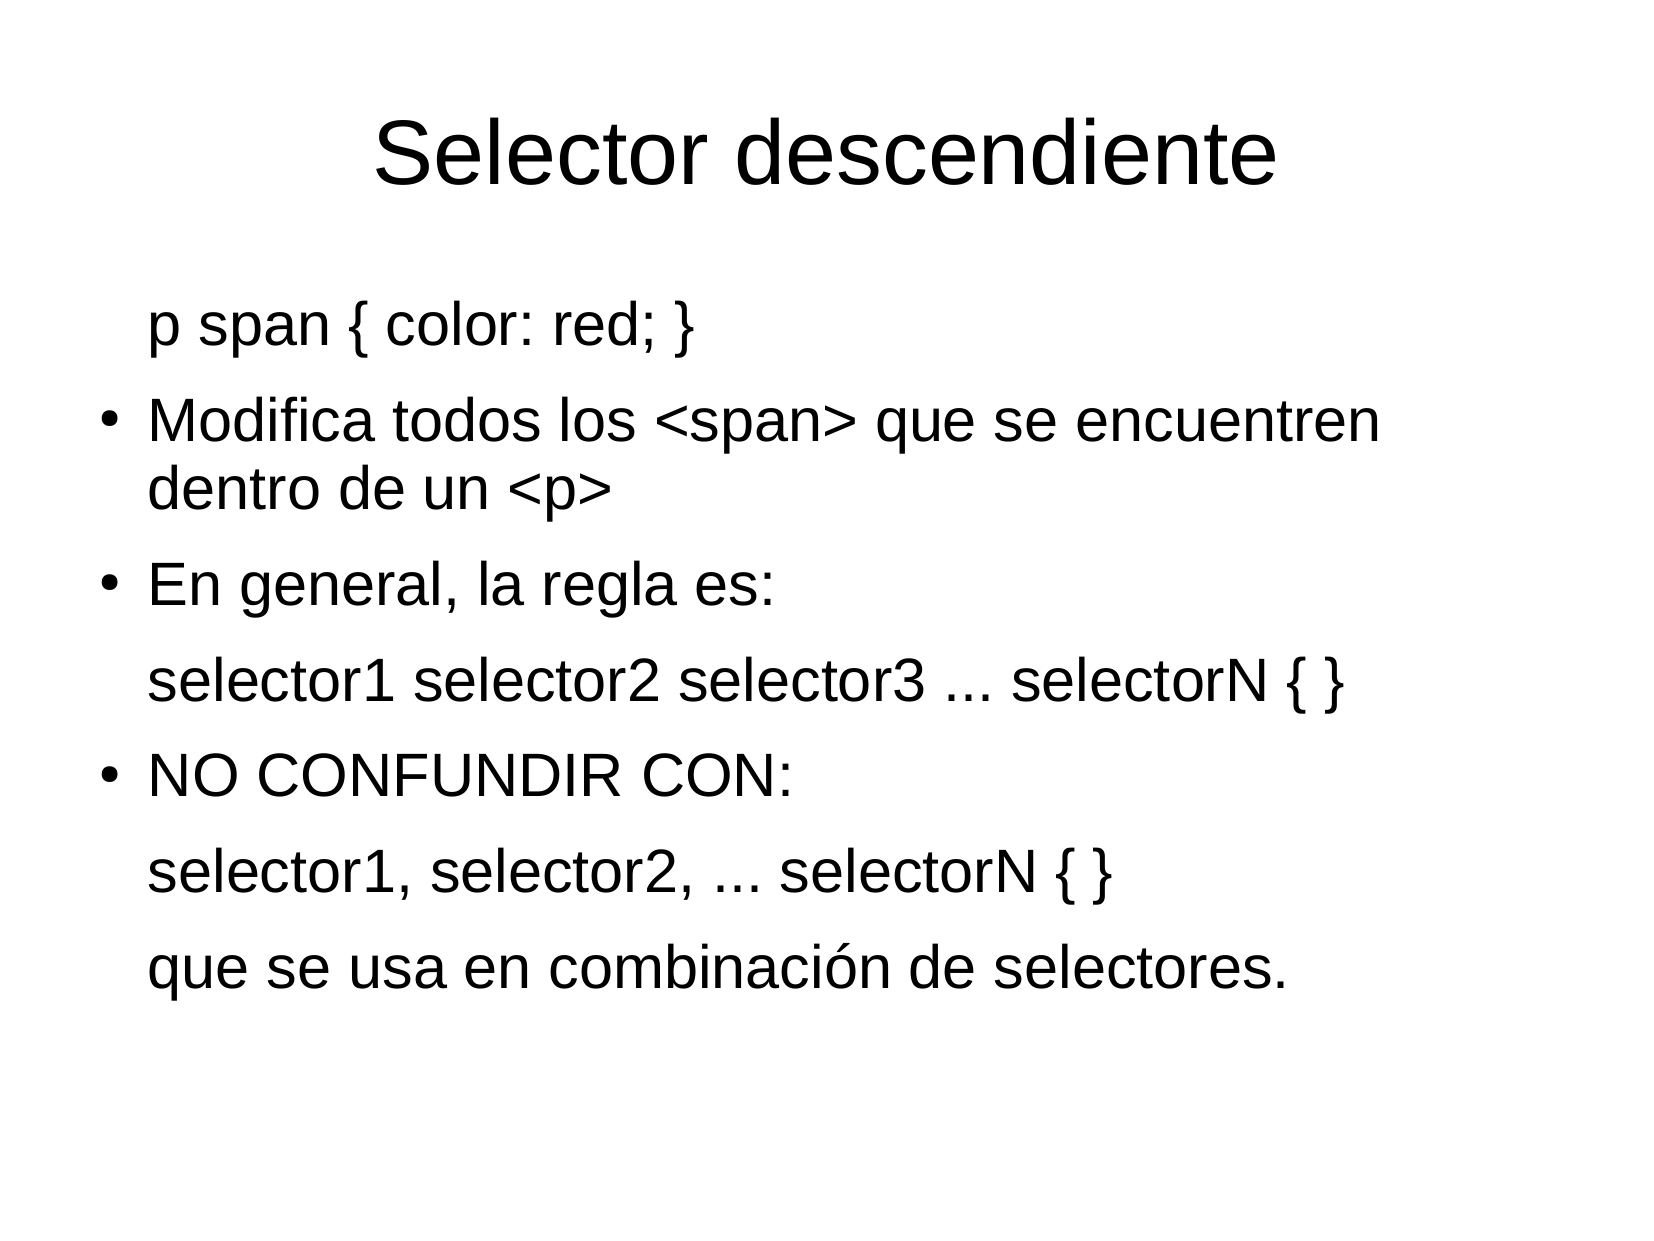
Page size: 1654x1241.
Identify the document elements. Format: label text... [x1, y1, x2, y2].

list p span { color: red; } Modifica todos los <span> que se encuentren dentro de un <p> En general, la regla es: selector1 selector2 selector3 ... selectorN { } NO CONFUNDIR CON: selector1, selector2, ... selectorN { } que se usa en combinación de selectores. [82, 290, 1538, 1010]
title Selector descendiente [82, 49, 1571, 257]
